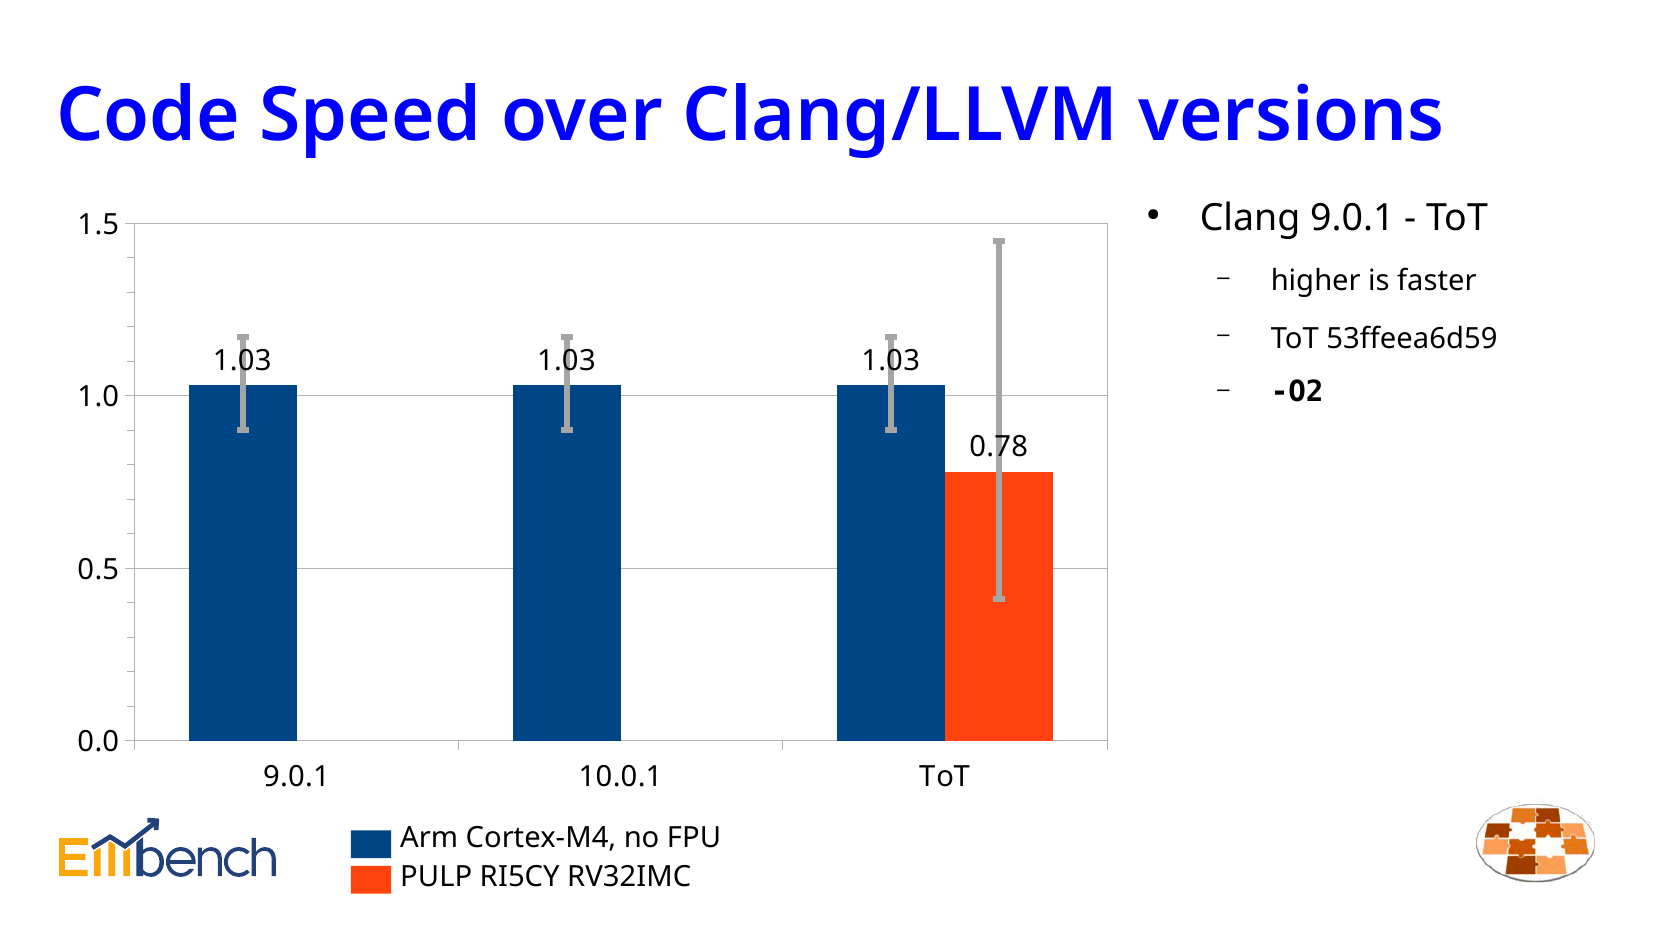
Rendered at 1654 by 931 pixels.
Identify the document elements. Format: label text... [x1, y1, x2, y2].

text_box [350, 865, 392, 894]
chart [56, 190, 1129, 809]
list Clang 9.0.1 - ToT higher is faster ToT 53ffeea6d59 -O2 [1129, 190, 1598, 809]
text_box Arm Cortex-M4, no FPU PULP RI5CY RV32IMC [385, 808, 1123, 910]
text_box [350, 830, 392, 859]
title Code Speed over Clang/LLVM versions [56, 49, 1597, 173]
picture [1476, 809, 1595, 883]
